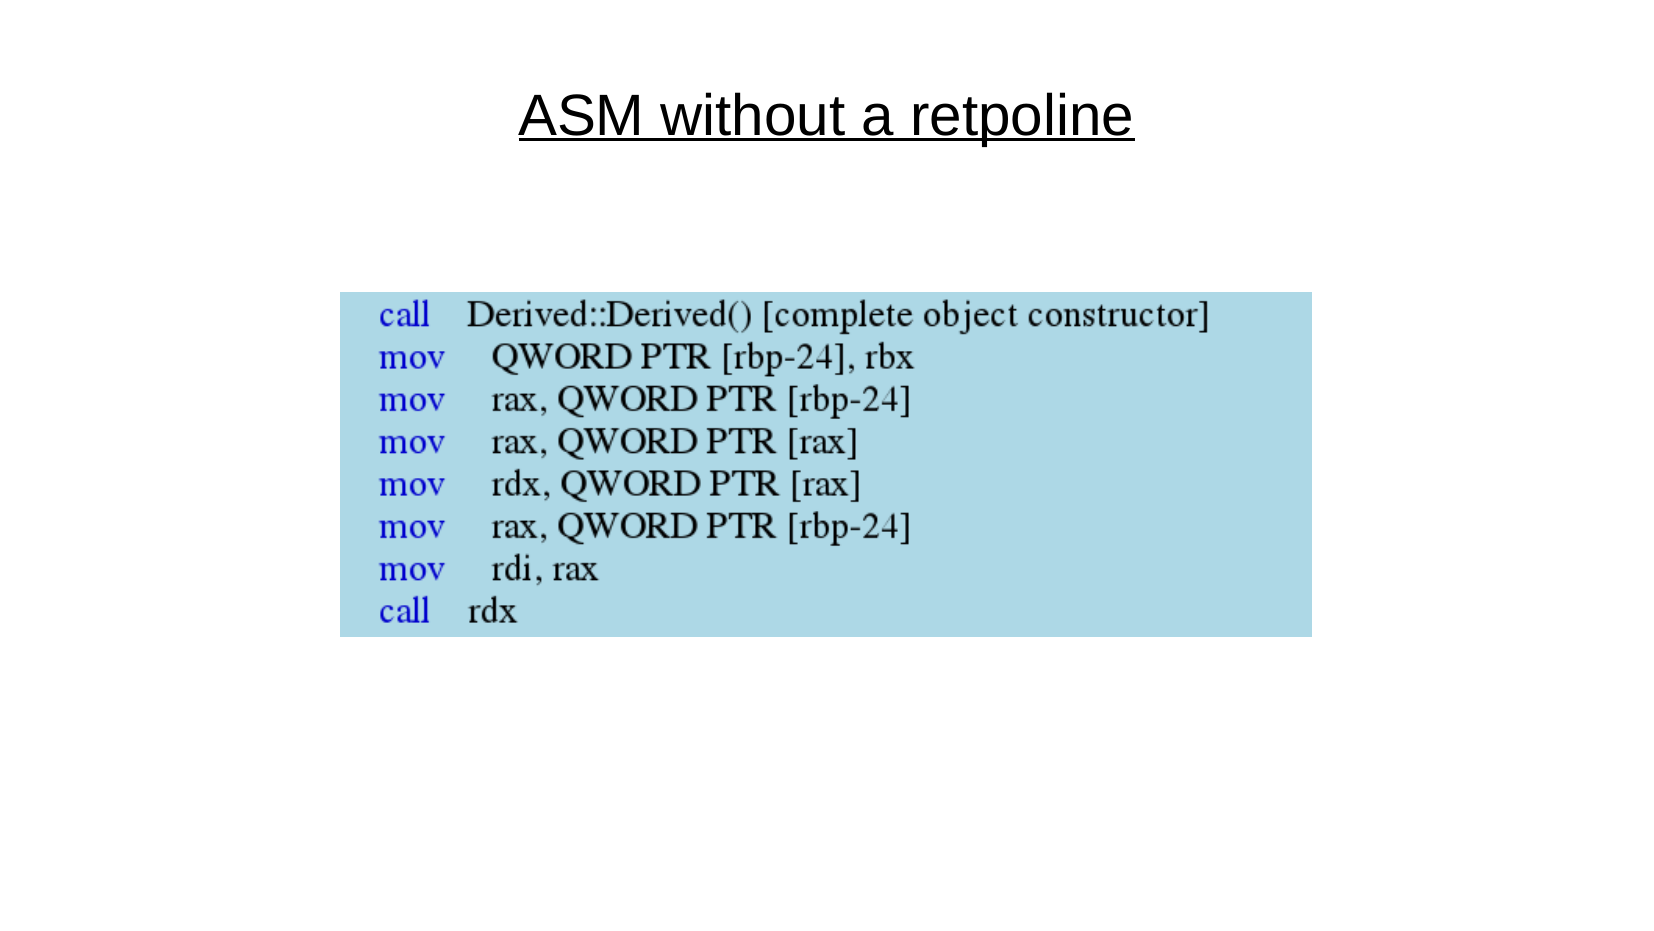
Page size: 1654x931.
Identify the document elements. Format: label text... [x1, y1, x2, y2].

title ASM without a retpoline [82, 37, 1571, 193]
picture [340, 292, 1312, 637]
